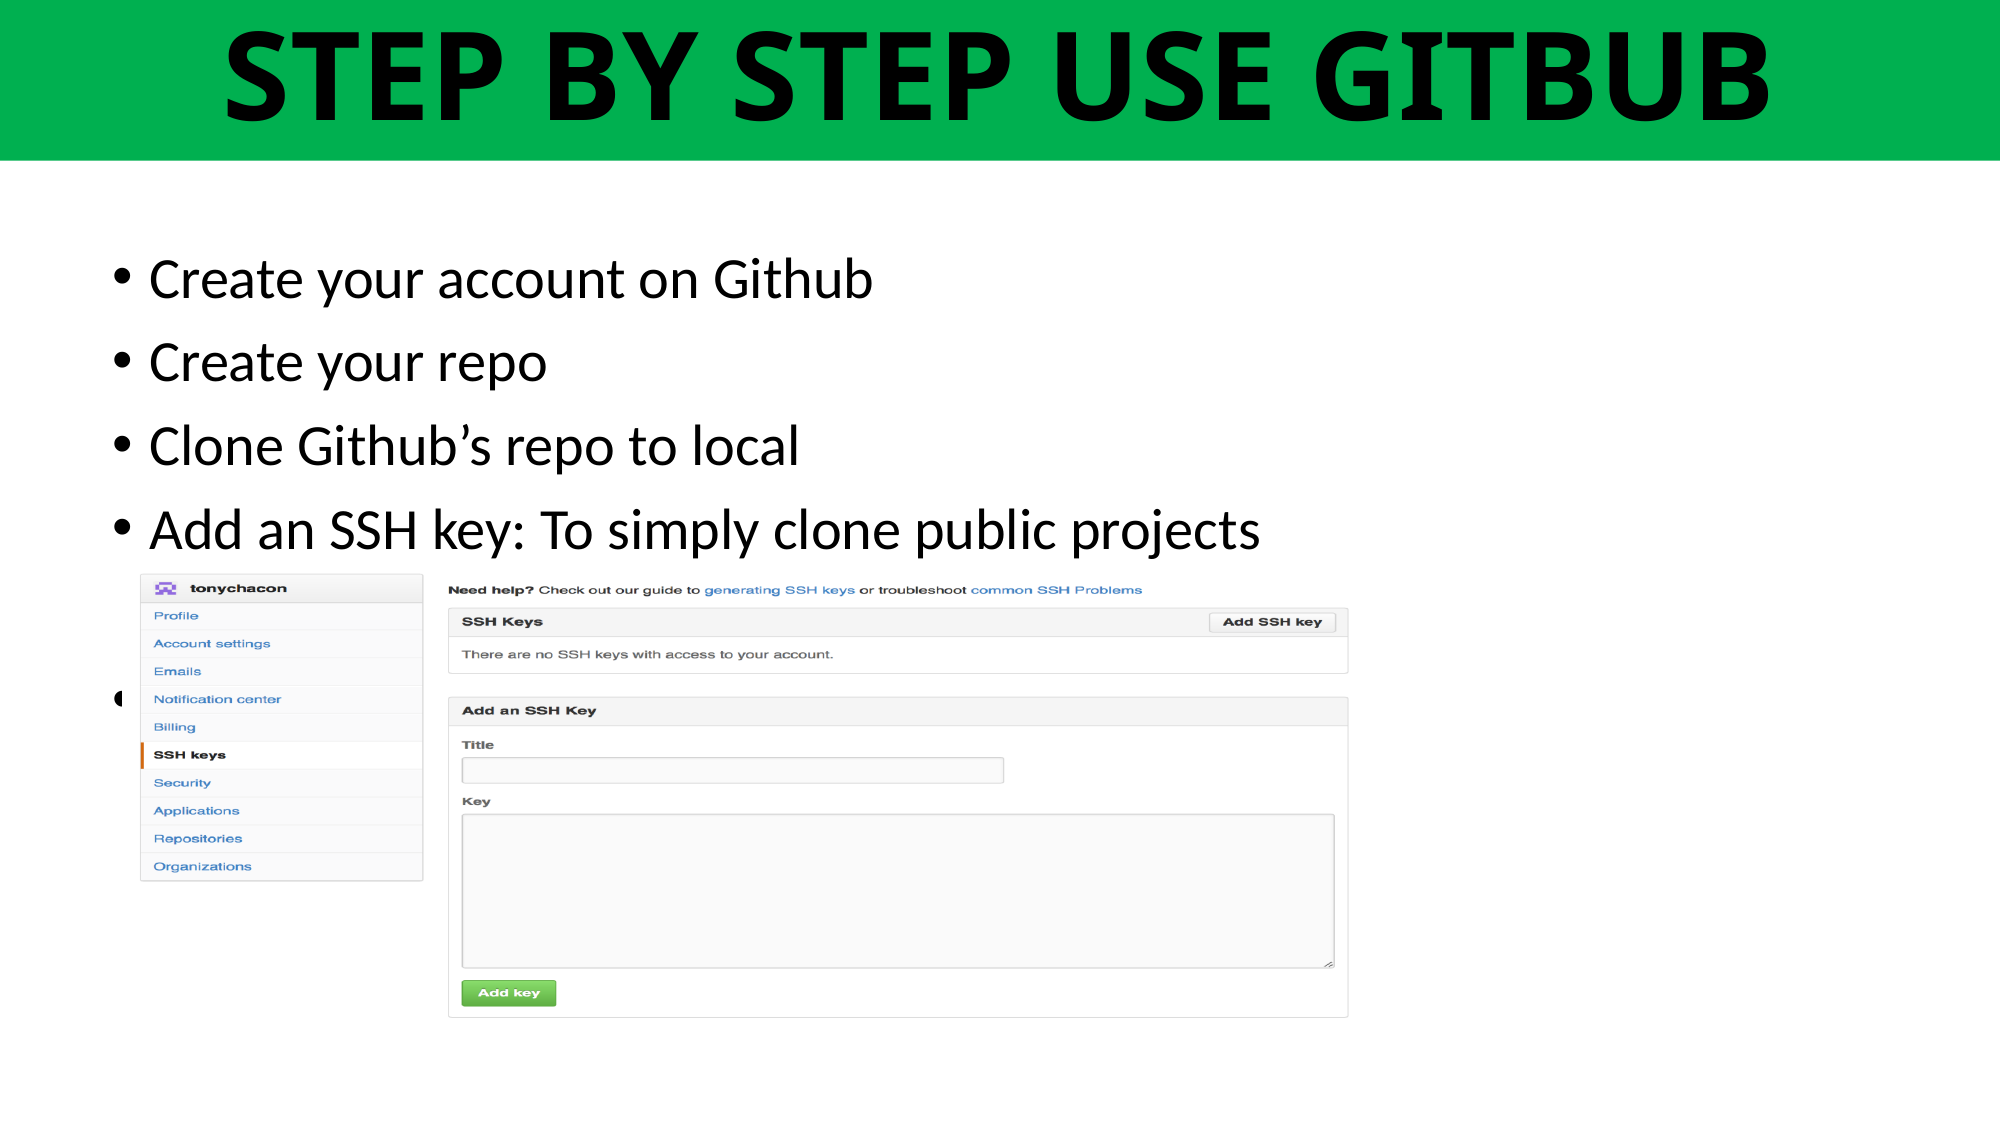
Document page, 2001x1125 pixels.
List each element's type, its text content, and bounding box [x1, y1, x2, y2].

picture [122, 565, 1374, 1034]
list Create your account on Github Create your repo Clone Github’s repo to local Add an SSH key: To simply clone public projects [97, 240, 1908, 955]
title STEP BY STEP USE GITBUB [0, 0, 2000, 161]
